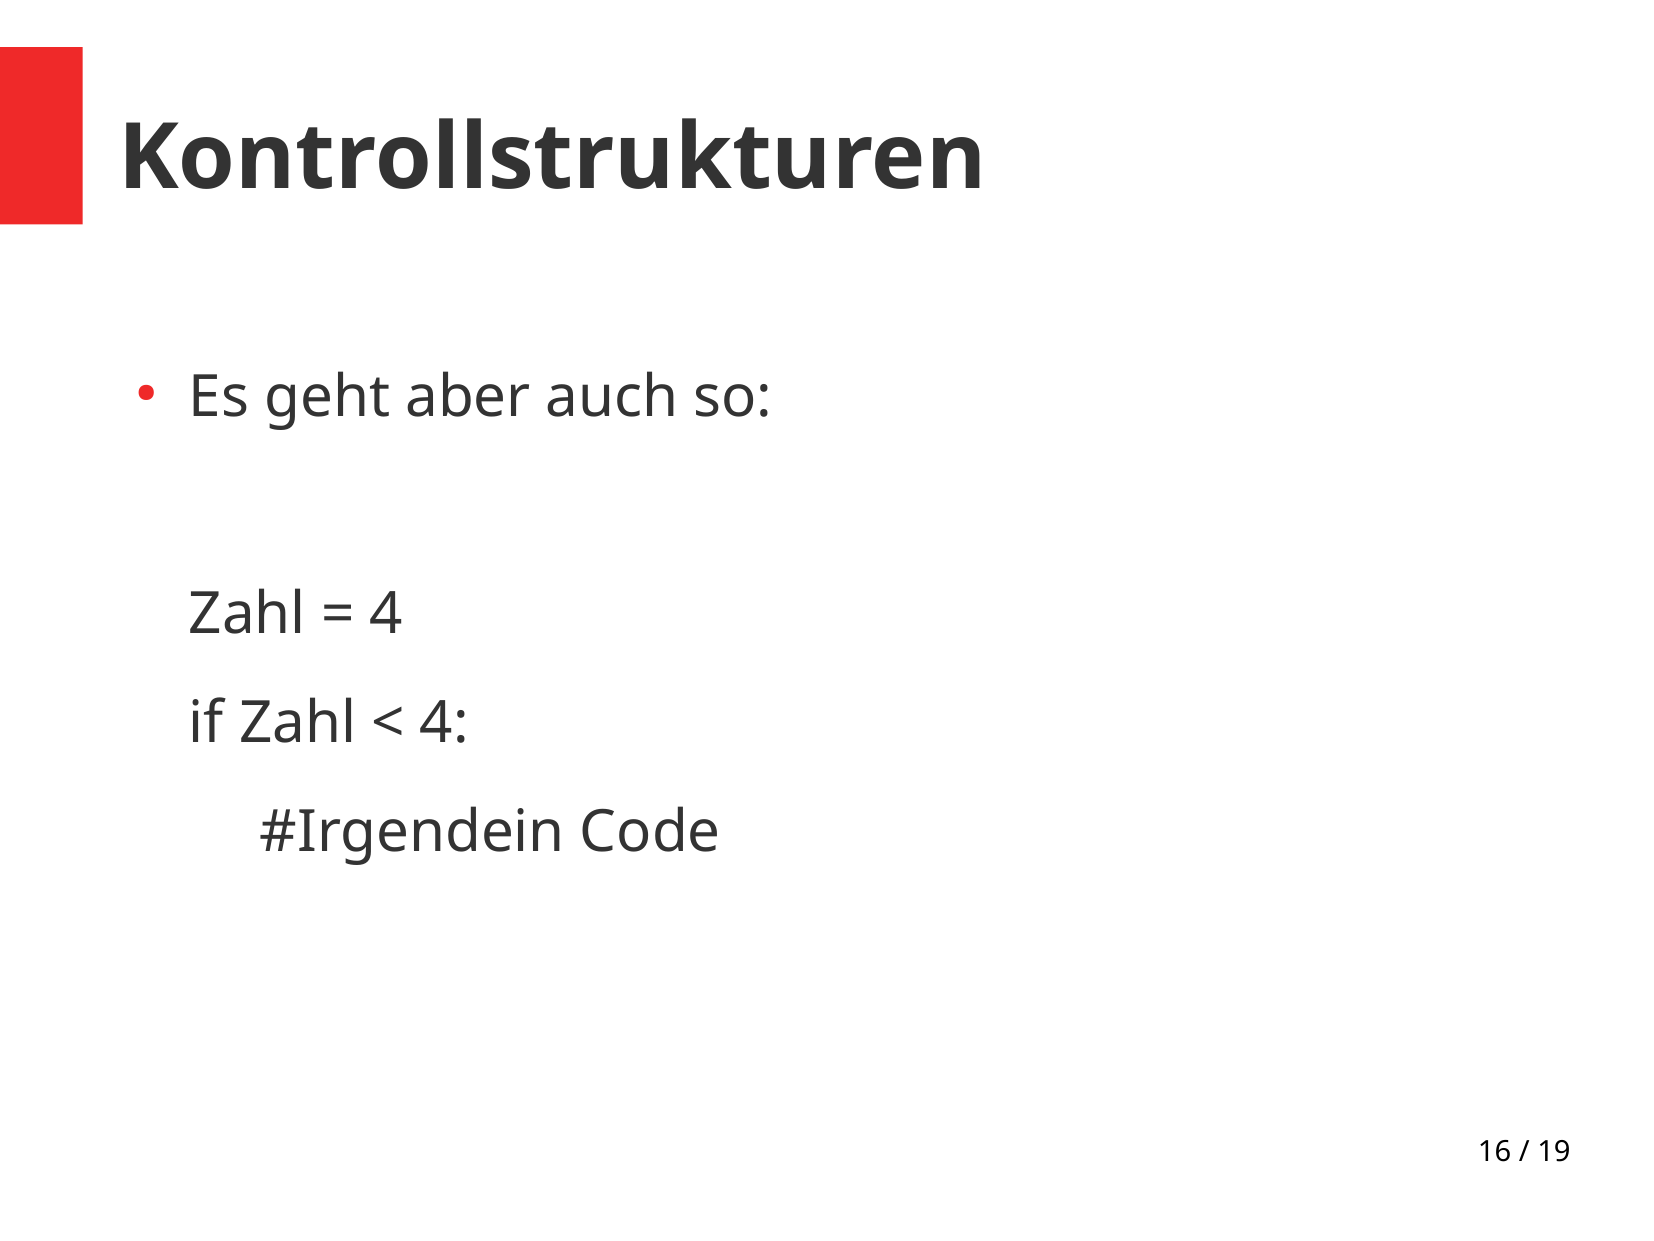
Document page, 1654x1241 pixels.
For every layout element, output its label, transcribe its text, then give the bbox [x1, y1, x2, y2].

title Kontrollstrukturen [118, 49, 1571, 257]
list Es geht aber auch so: Zahl = 4 if Zahl < 4: #Irgendein Code [118, 354, 1536, 1074]
